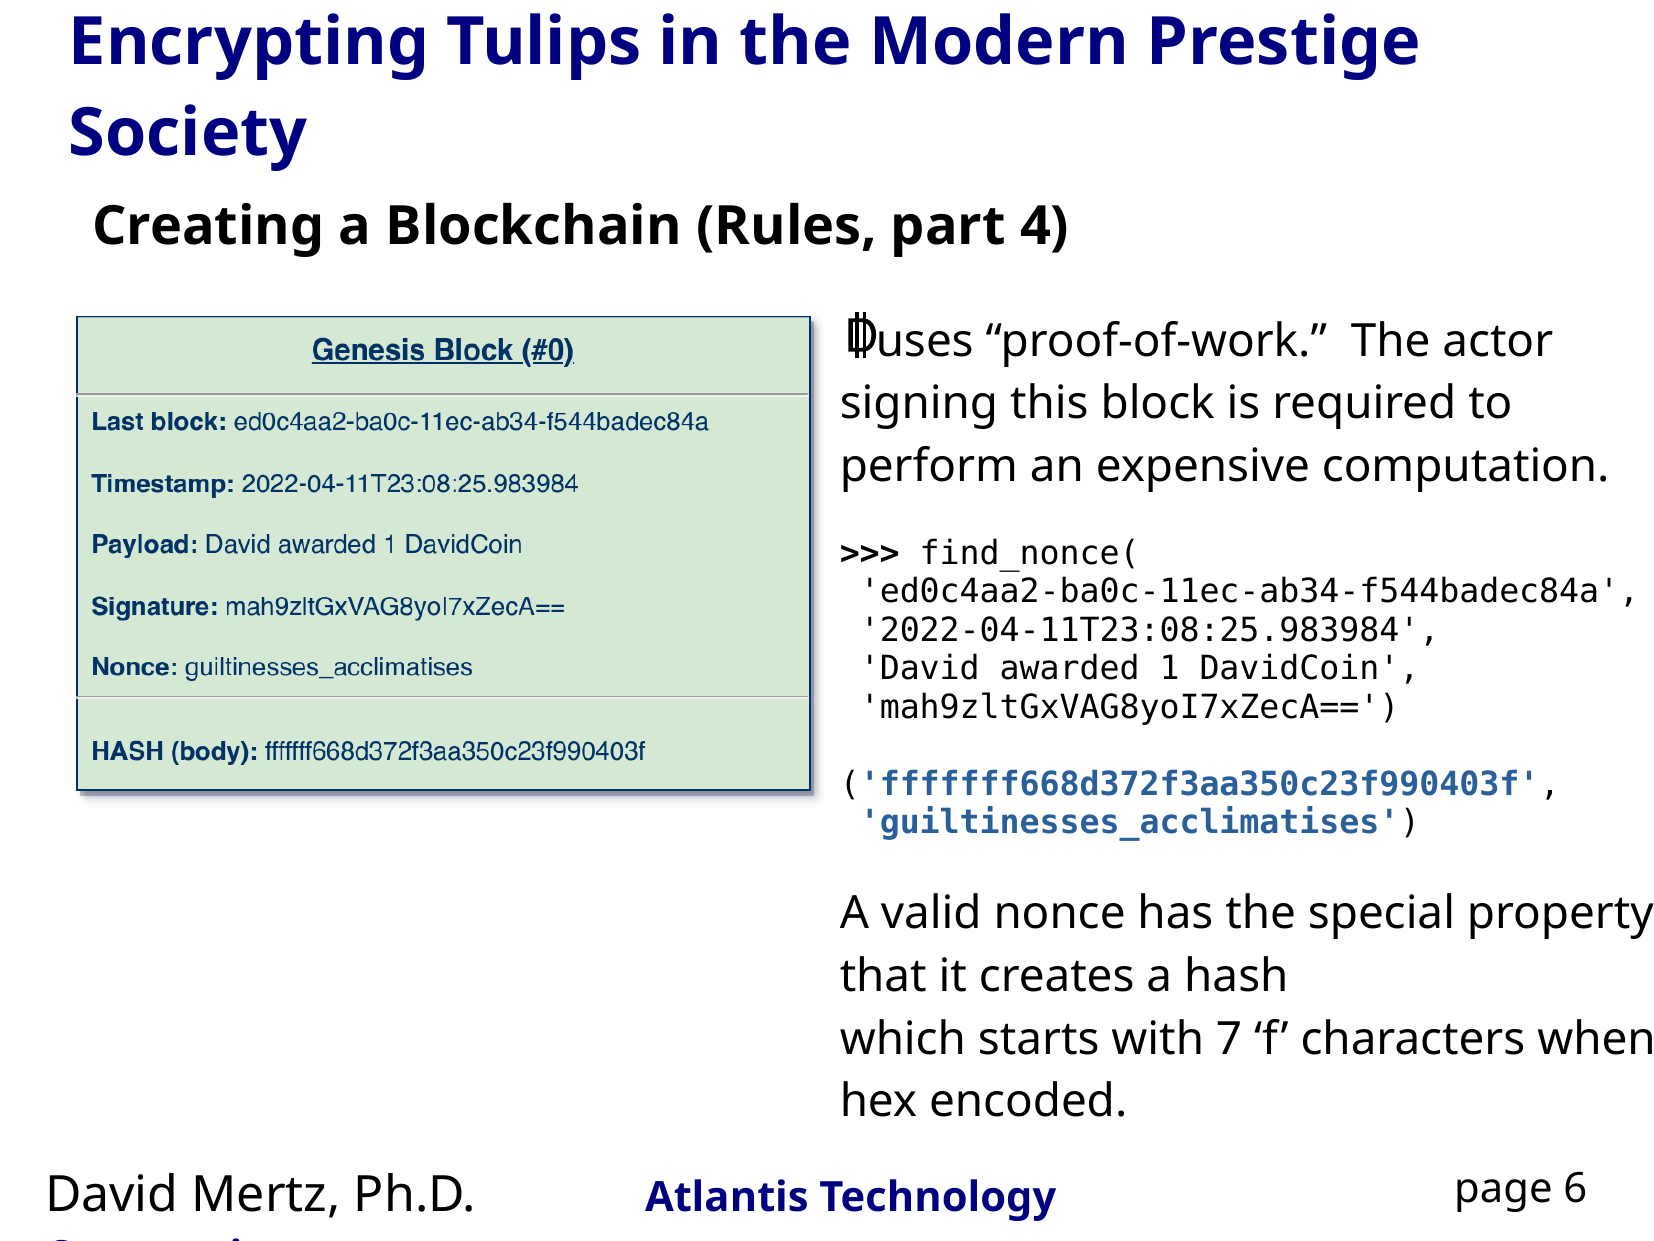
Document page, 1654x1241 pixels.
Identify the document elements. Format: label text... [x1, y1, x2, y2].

list Creating a Blockchain (Rules, part 4) [92, 186, 1561, 255]
picture [848, 310, 877, 360]
text_box uses “proof-of-work.” The actor signing this block is required to perform an expensive computation. >>> find_nonce( 'ed0c4aa2-ba0c-11ec-ab34-f544badec84a', '2022-04-11T23:08:25.983984', 'David awarded 1 DavidCoin', 'mah9zltGxVAG8yoI7xZecA==') ('fffffff668d372f3aa350c23f990403f', 'guiltinesses_acclimatises') A valid nonce has the special property that it creates a hash which starts with 7 ‘f’ characters when hex encoded. [825, 300, 1654, 1116]
picture [76, 316, 834, 827]
